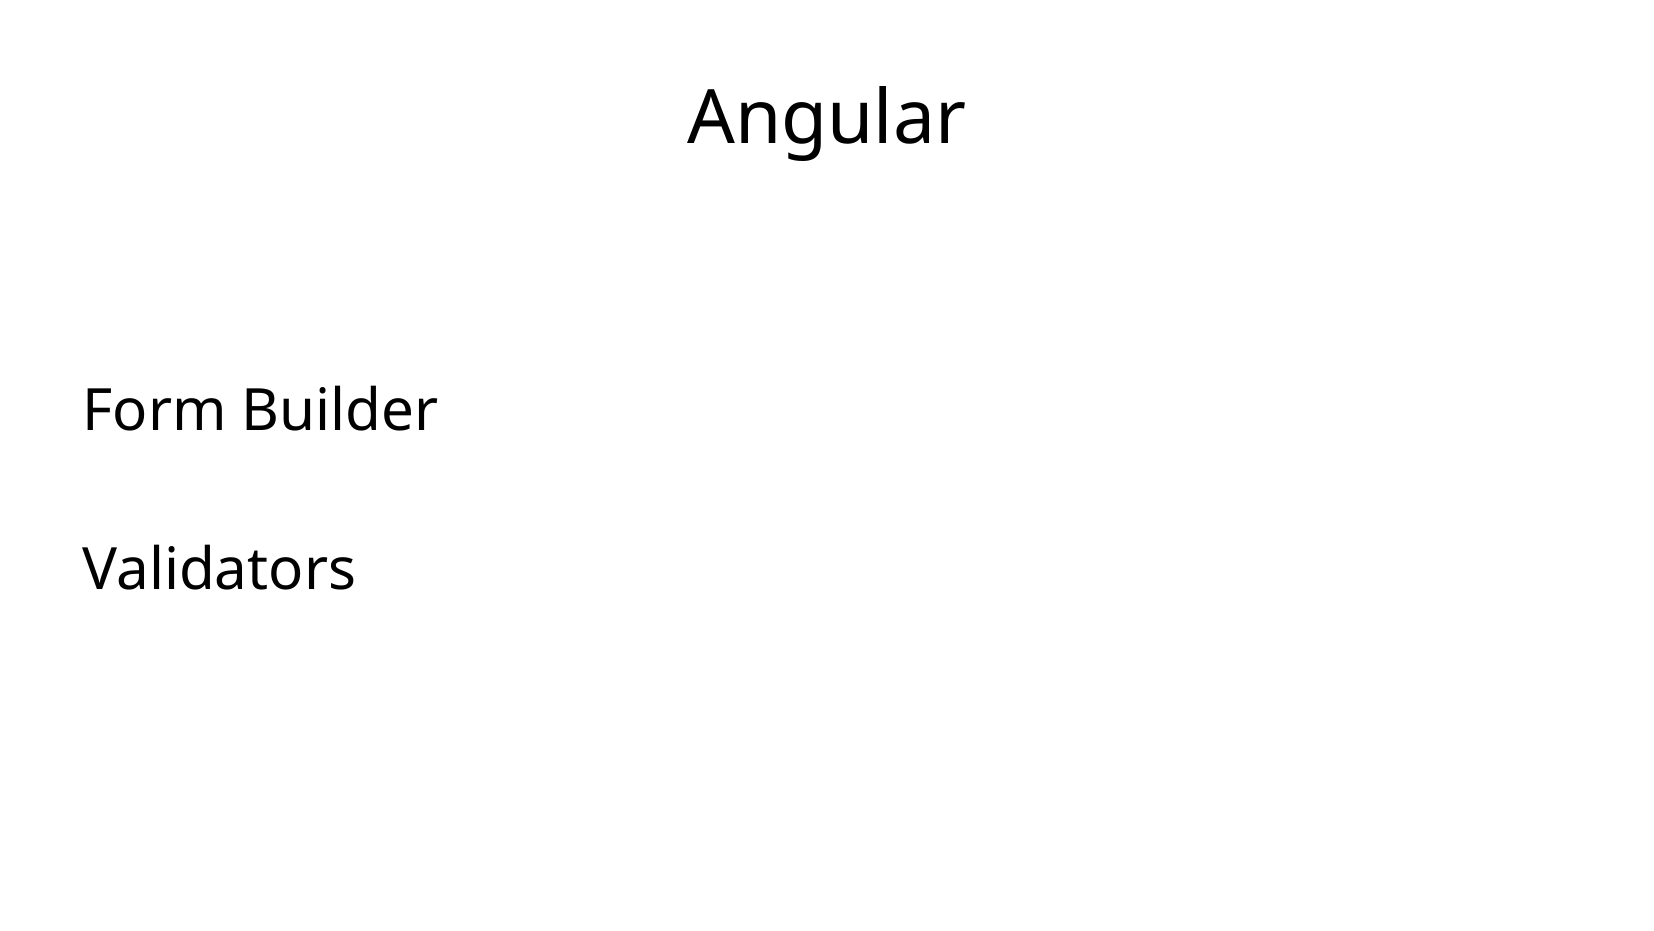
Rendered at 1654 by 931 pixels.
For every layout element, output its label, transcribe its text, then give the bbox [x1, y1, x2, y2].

subtitle Form Builder Validators [82, 217, 1571, 758]
title Angular [82, 37, 1571, 193]
